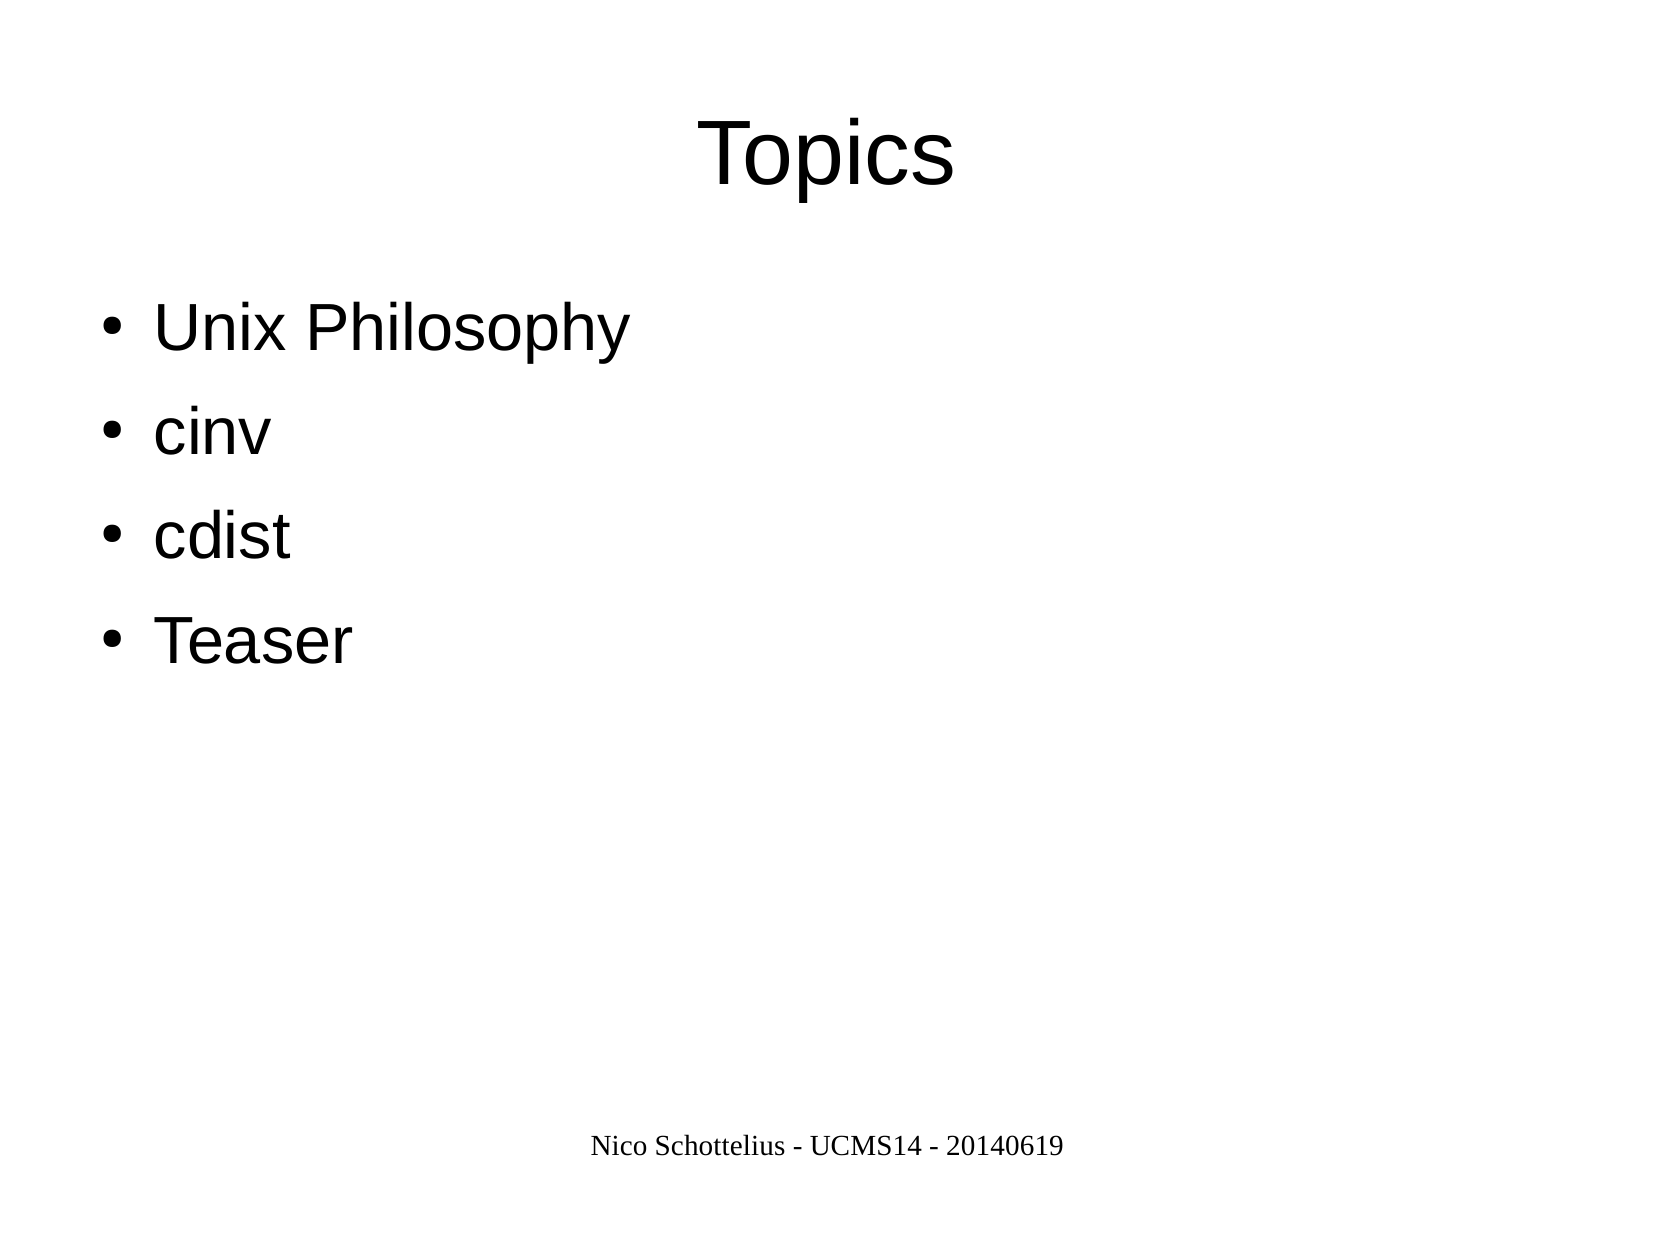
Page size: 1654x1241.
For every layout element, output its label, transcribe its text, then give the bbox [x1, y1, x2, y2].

list Unix Philosophy cinv cdist Teaser [82, 290, 1538, 1010]
title Topics [82, 49, 1571, 257]
